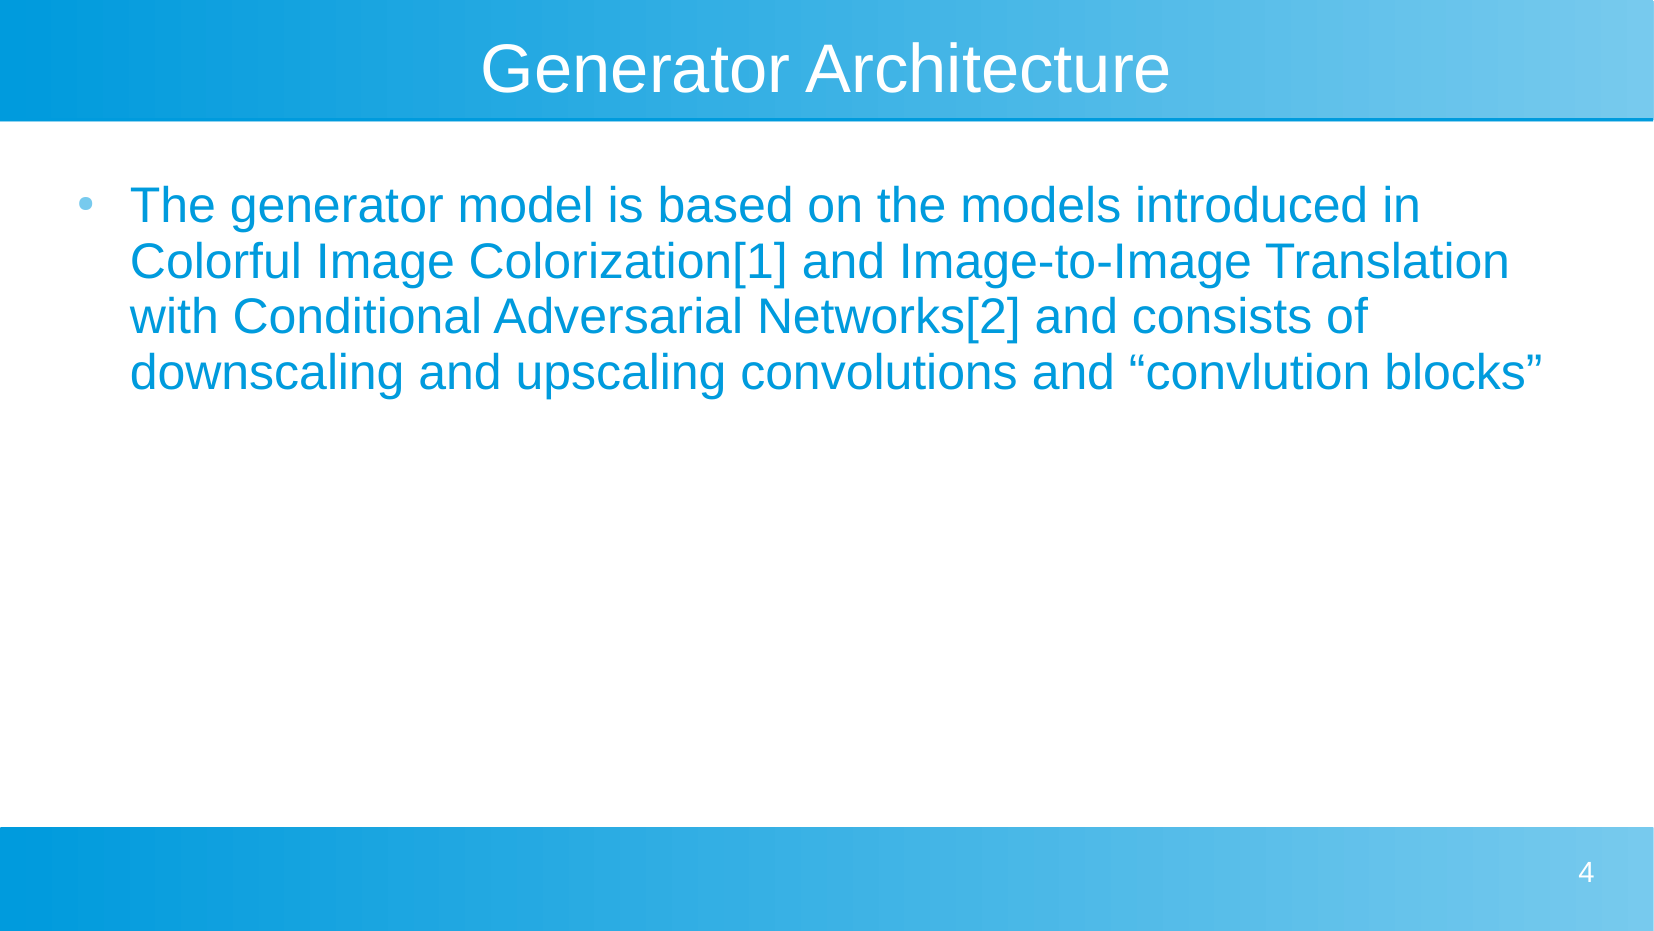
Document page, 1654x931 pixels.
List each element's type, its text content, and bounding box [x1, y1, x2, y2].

title Generator Architecture [59, 29, 1595, 108]
list The generator model is based on the models introduced in Colorful Image Colorization[1] and Image-to-Image Translation with Conditional Adversarial Networks[2] and consists of downscaling and upscaling convolutions and “convlution blocks” [59, 177, 1595, 768]
